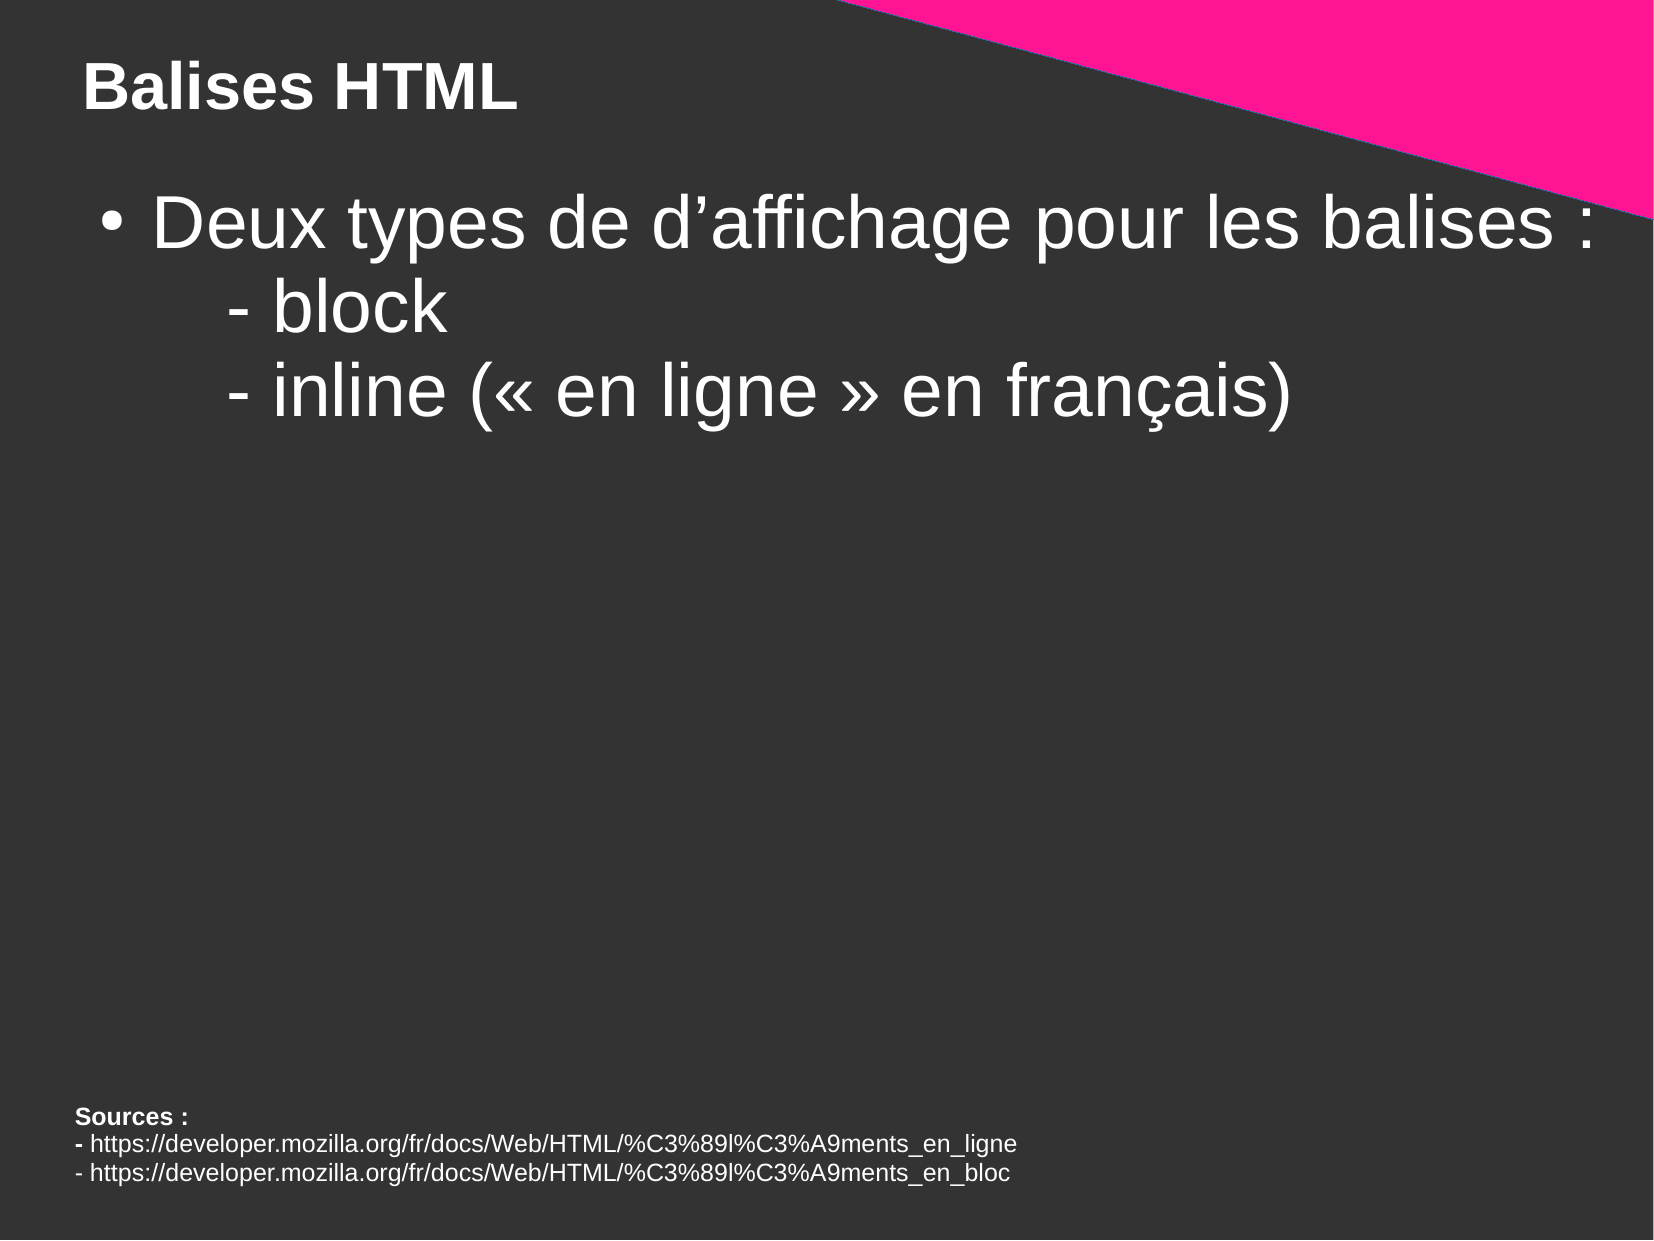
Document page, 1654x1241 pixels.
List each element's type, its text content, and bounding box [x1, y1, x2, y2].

title Balises HTML [82, 49, 1398, 152]
text_box [837, 0, 1654, 220]
text_box Sources : - https://developer.mozilla.org/fr/docs/Web/HTML/%C3%89l%C3%A9ments_en_ligne - https://developer.mozilla.org/fr/docs/Web/HTML/%C3%89l%C3%A9ments_en_bloc [59, 1094, 1546, 1227]
list Deux types de d’affichage pour les balises : - block - inline (« en ligne » en français) [80, 180, 1620, 675]
